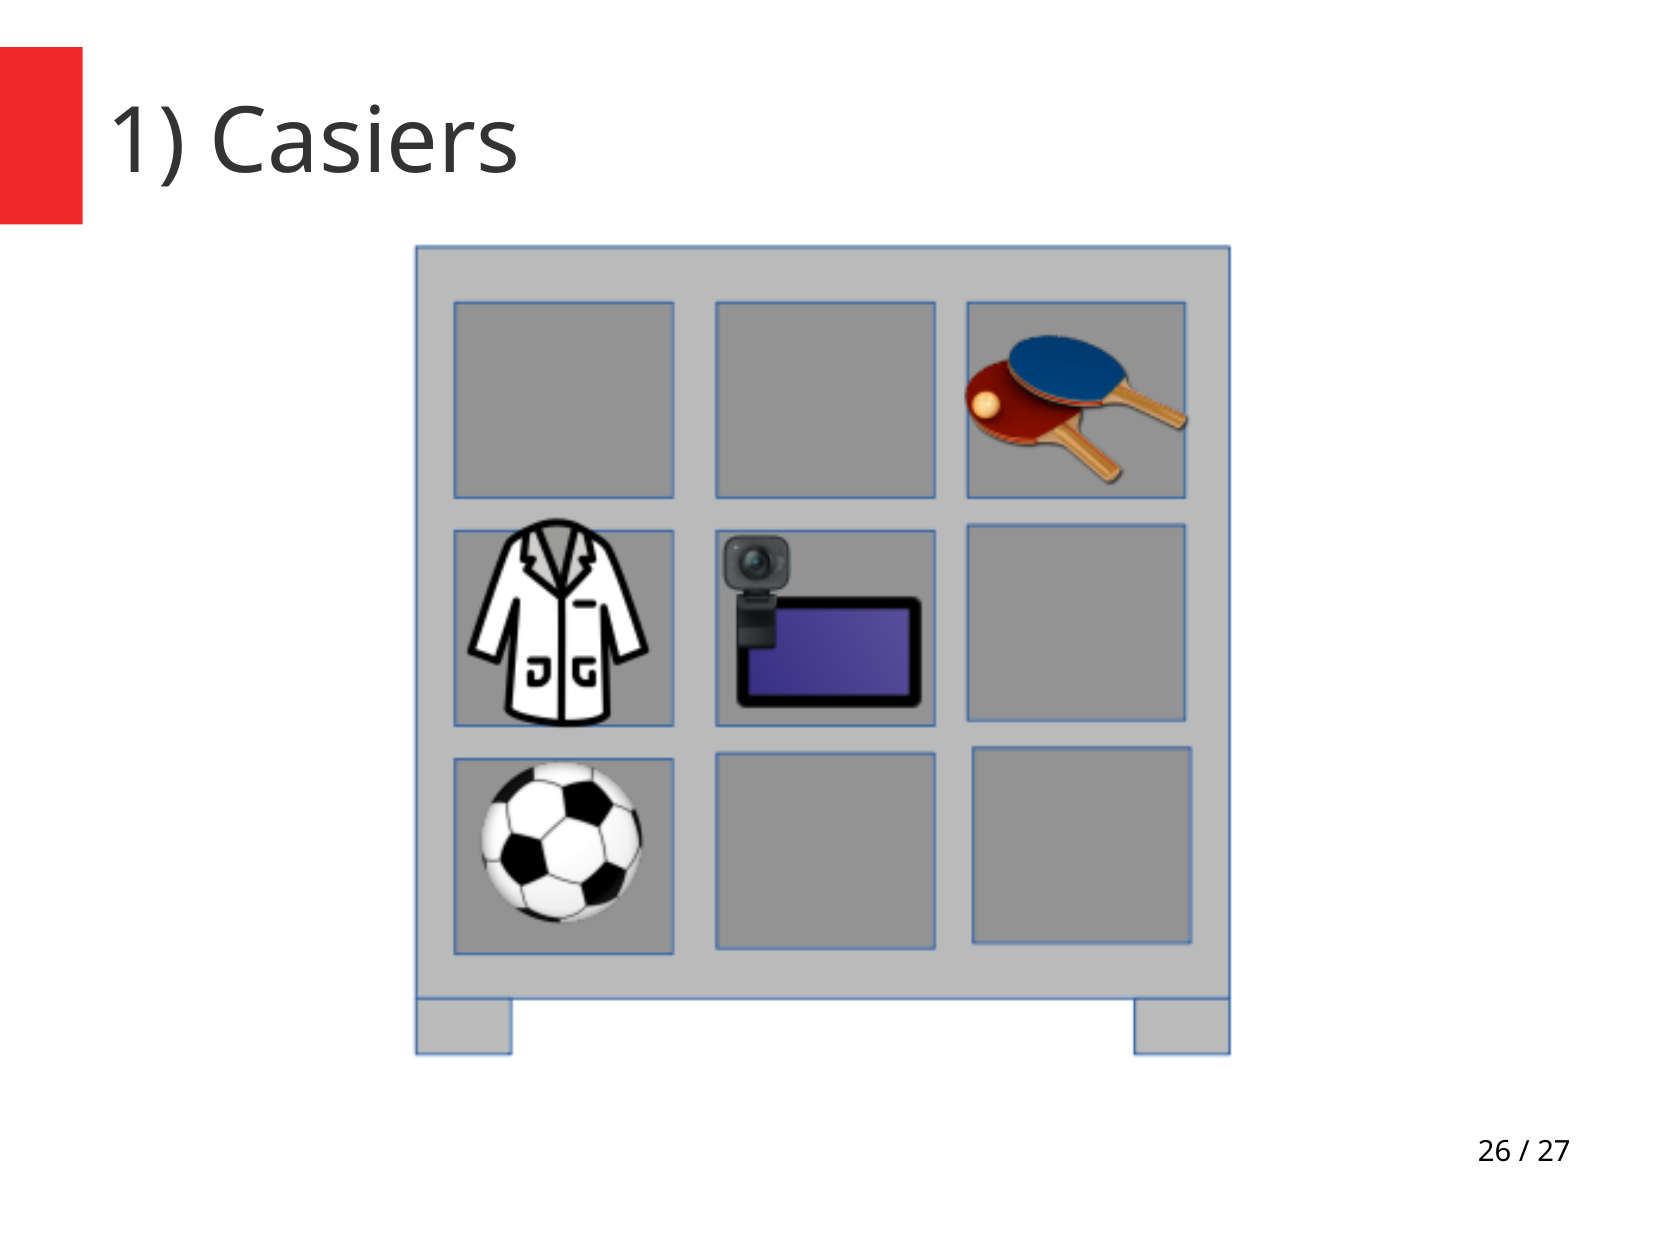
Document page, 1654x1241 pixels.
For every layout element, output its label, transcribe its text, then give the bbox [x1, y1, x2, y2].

title 1) Casiers [106, 49, 1619, 225]
picture [409, 236, 1241, 1065]
